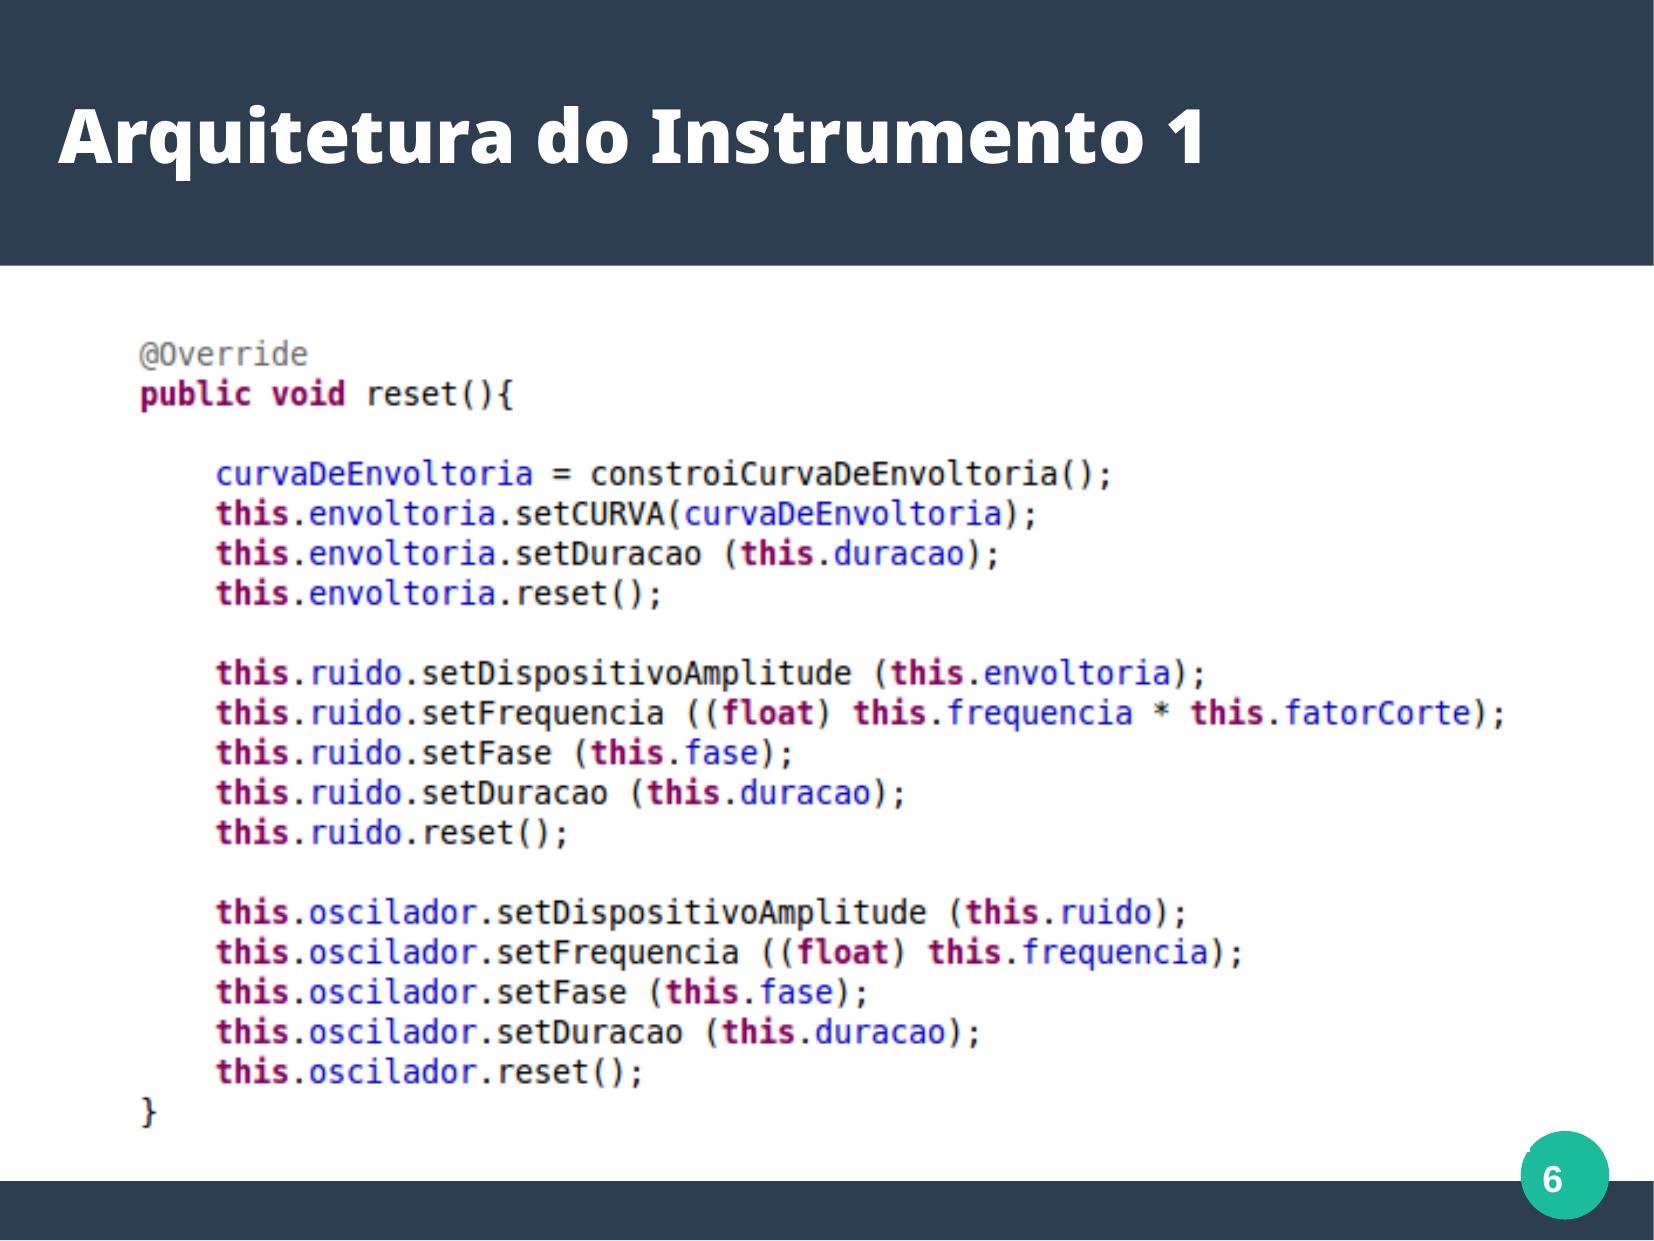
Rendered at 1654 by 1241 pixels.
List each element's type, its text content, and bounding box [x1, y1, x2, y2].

picture [124, 324, 1530, 1152]
title Arquitetura do Instrumento 1 [59, 55, 1595, 213]
